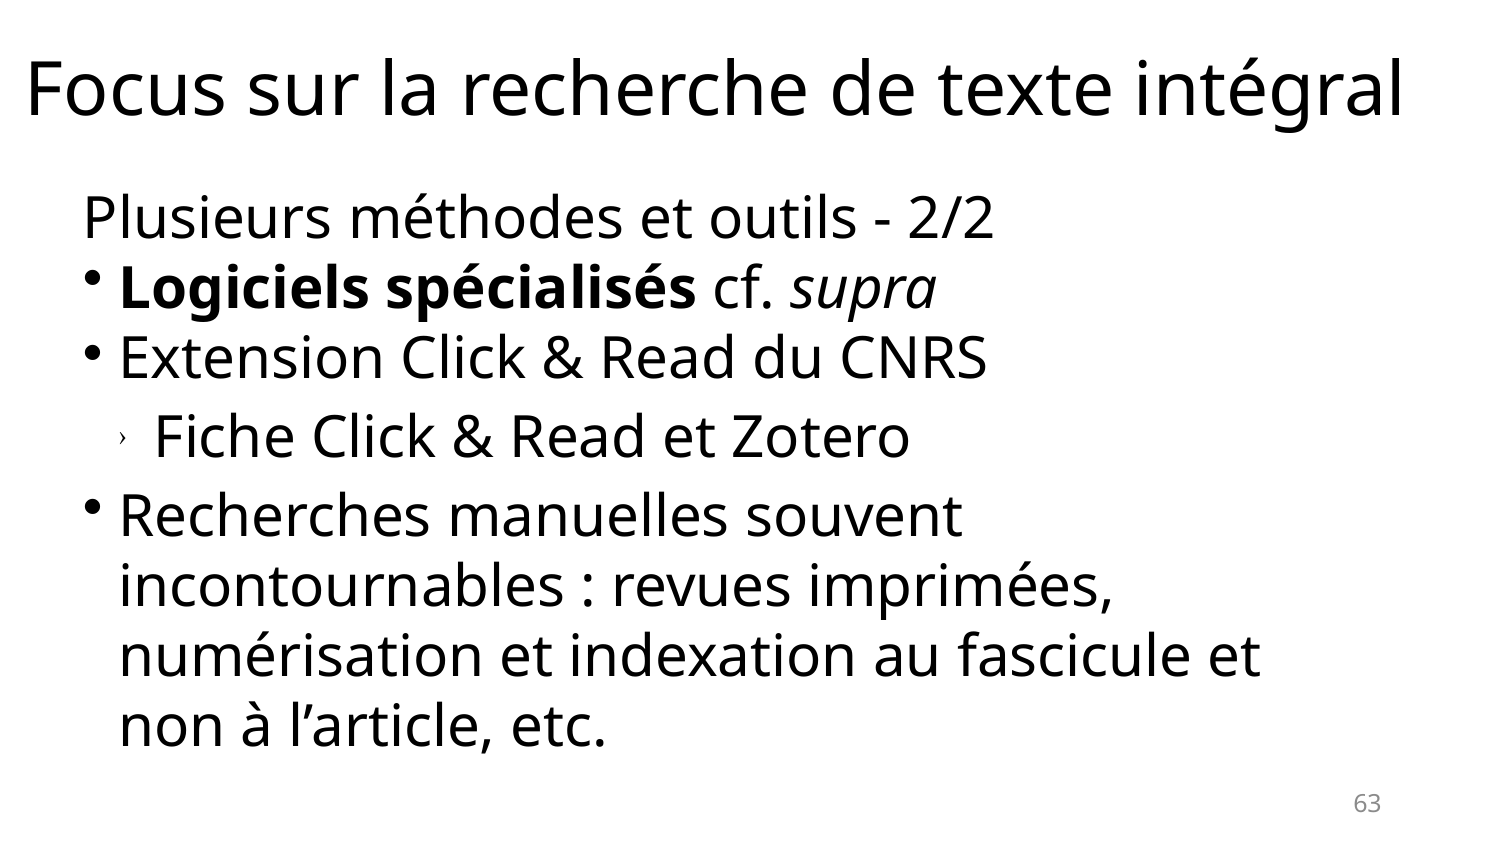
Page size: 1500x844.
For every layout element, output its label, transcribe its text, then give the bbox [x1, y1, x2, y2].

title Focus sur la recherche de texte intégral [9, 9, 1500, 173]
text_box Plusieurs méthodes et outils - 2/2 Logiciels spécialisés cf. supra Extension Click & Read du CNRS Fiche Click & Read et Zotero Recherches manuelles souvent incontournables : revues imprimées, numérisation et indexation au fascicule et non à l’article, etc. [68, 172, 1392, 831]
